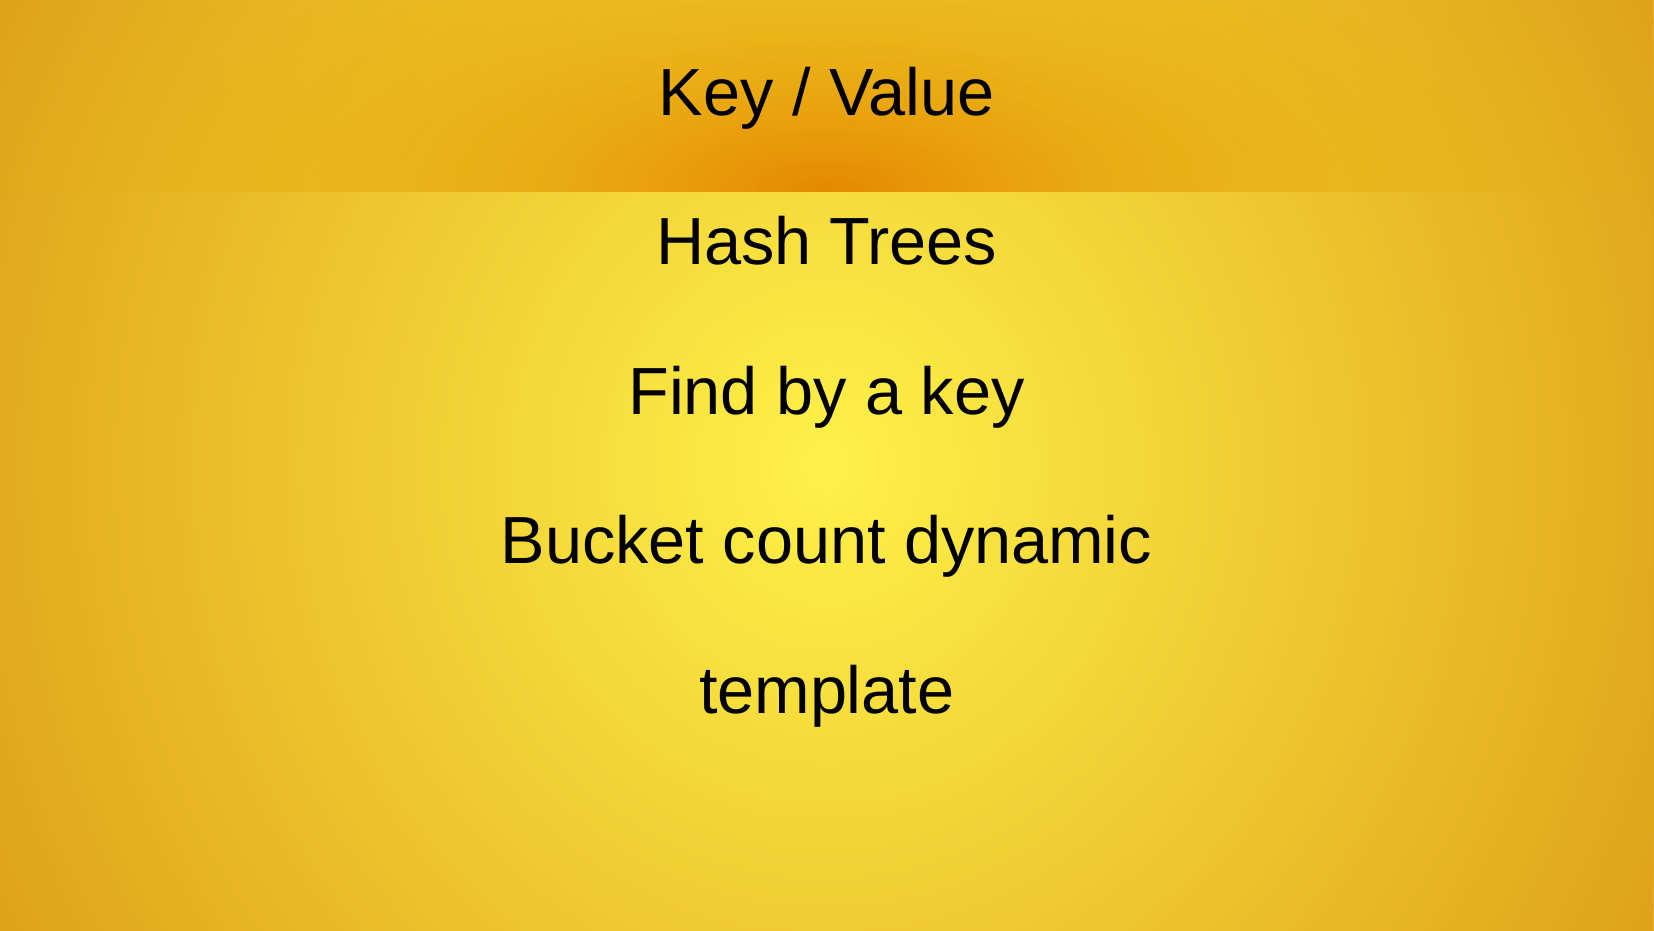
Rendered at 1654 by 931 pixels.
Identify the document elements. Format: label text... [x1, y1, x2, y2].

subtitle Key / Value Hash Trees Find by a key Bucket count dynamic template [82, 35, 1571, 748]
